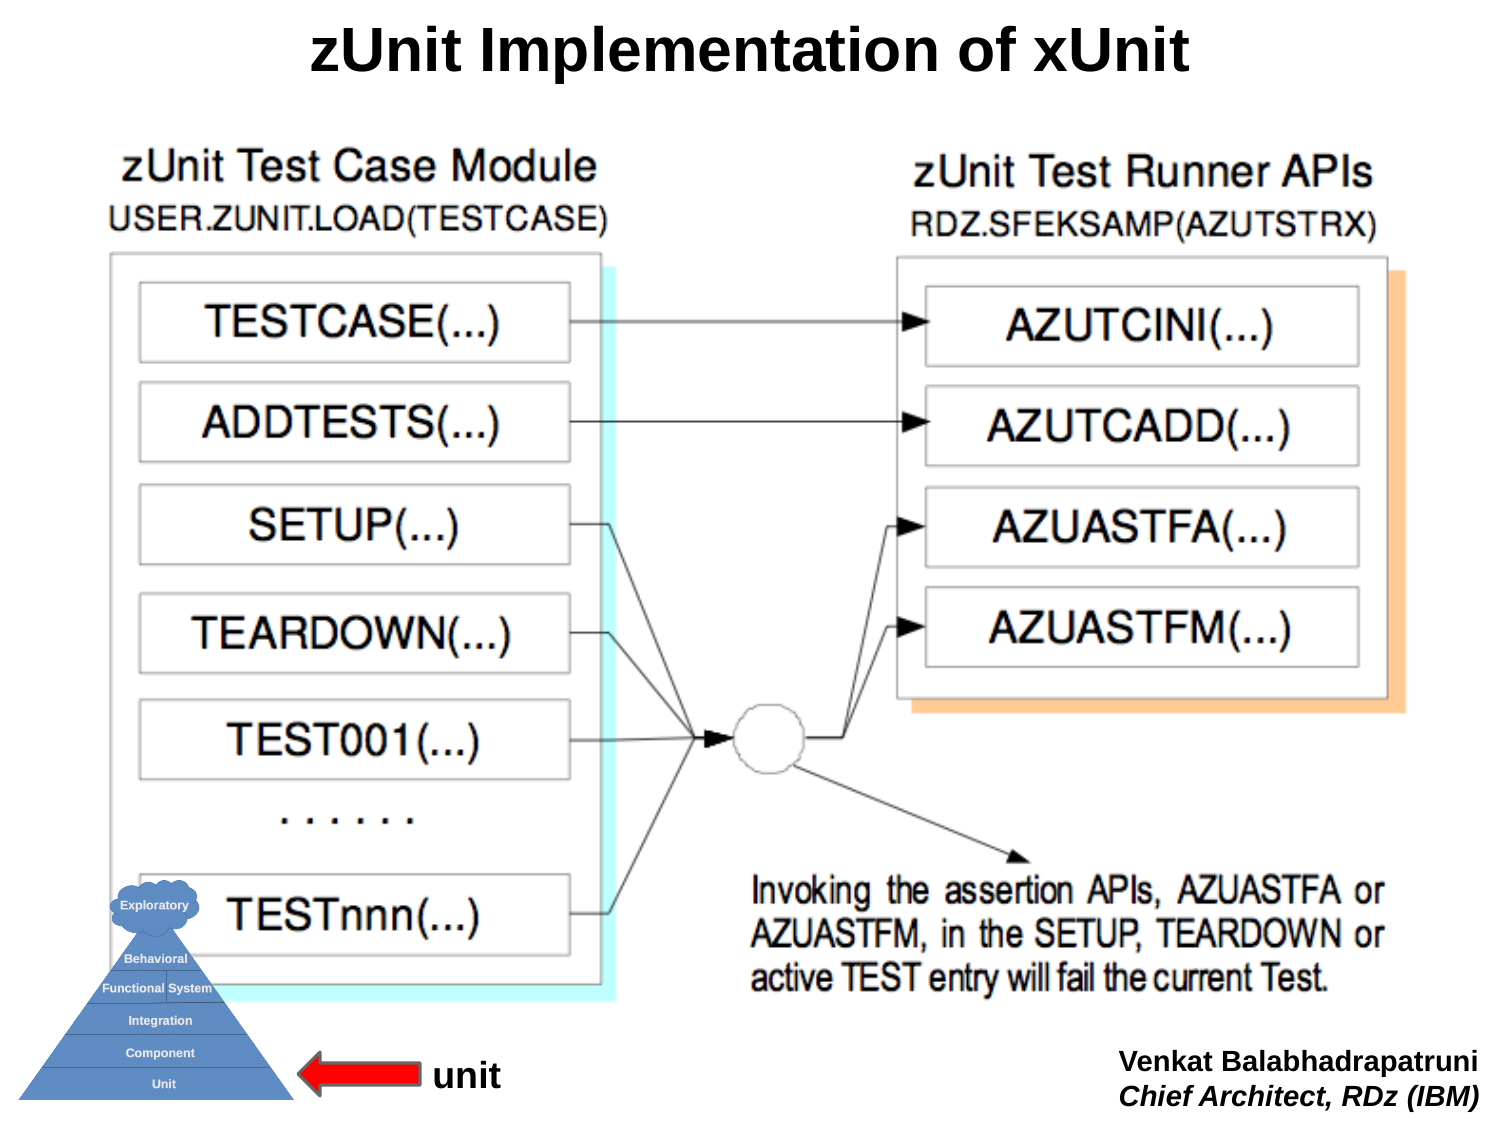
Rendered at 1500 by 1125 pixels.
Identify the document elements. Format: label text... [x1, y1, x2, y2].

text_box [297, 1052, 417, 1096]
text_box Venkat Balabhadrapatruni Chief Architect, RDz (IBM) [1103, 1027, 1500, 1123]
text_box unit [417, 1035, 552, 1103]
text_box zUnit Implementation of xUnit [0, 0, 1500, 104]
picture [18, 113, 1427, 1100]
